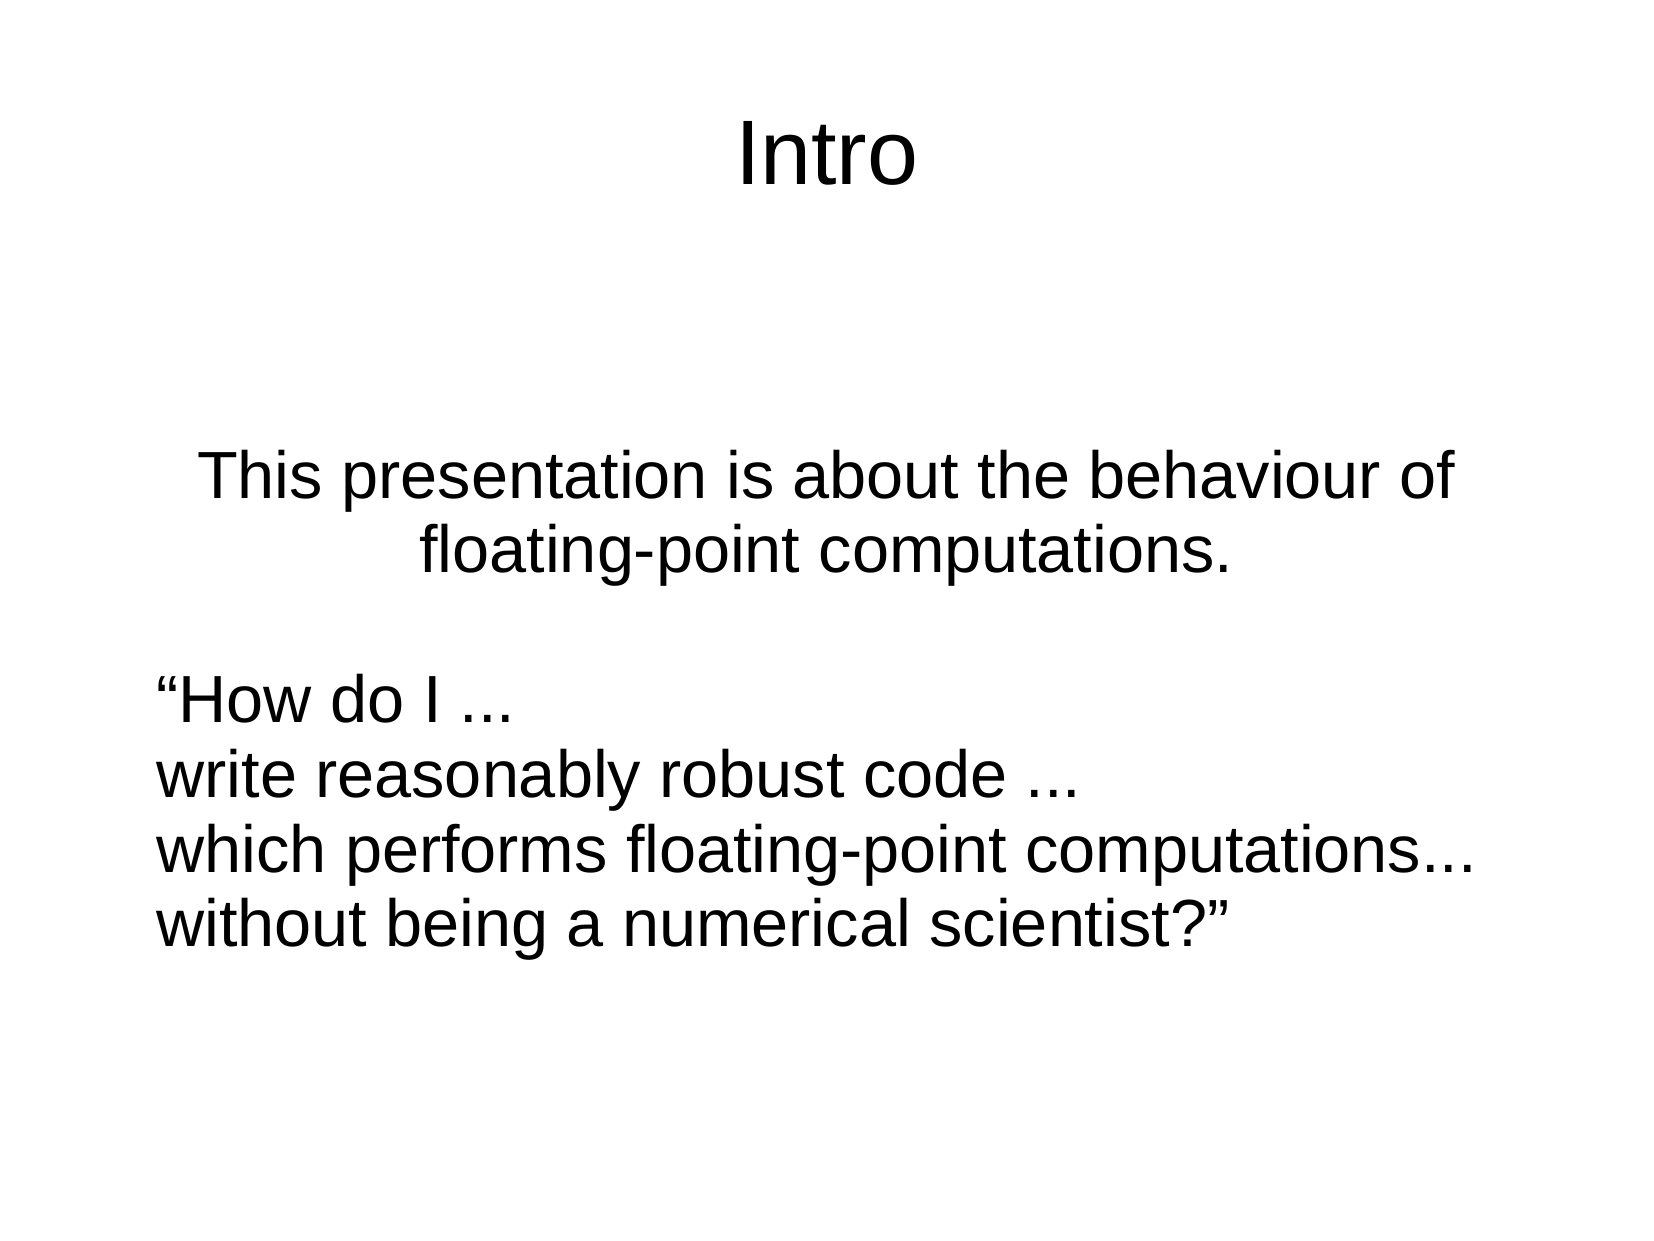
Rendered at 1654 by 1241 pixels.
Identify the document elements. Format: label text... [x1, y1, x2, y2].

subtitle This presentation is about the behaviour of floating-point computations. “How do I ... write reasonably robust code ... which performs floating-point computations... without being a numerical scientist?” [82, 290, 1571, 1109]
title Intro [82, 49, 1571, 257]
